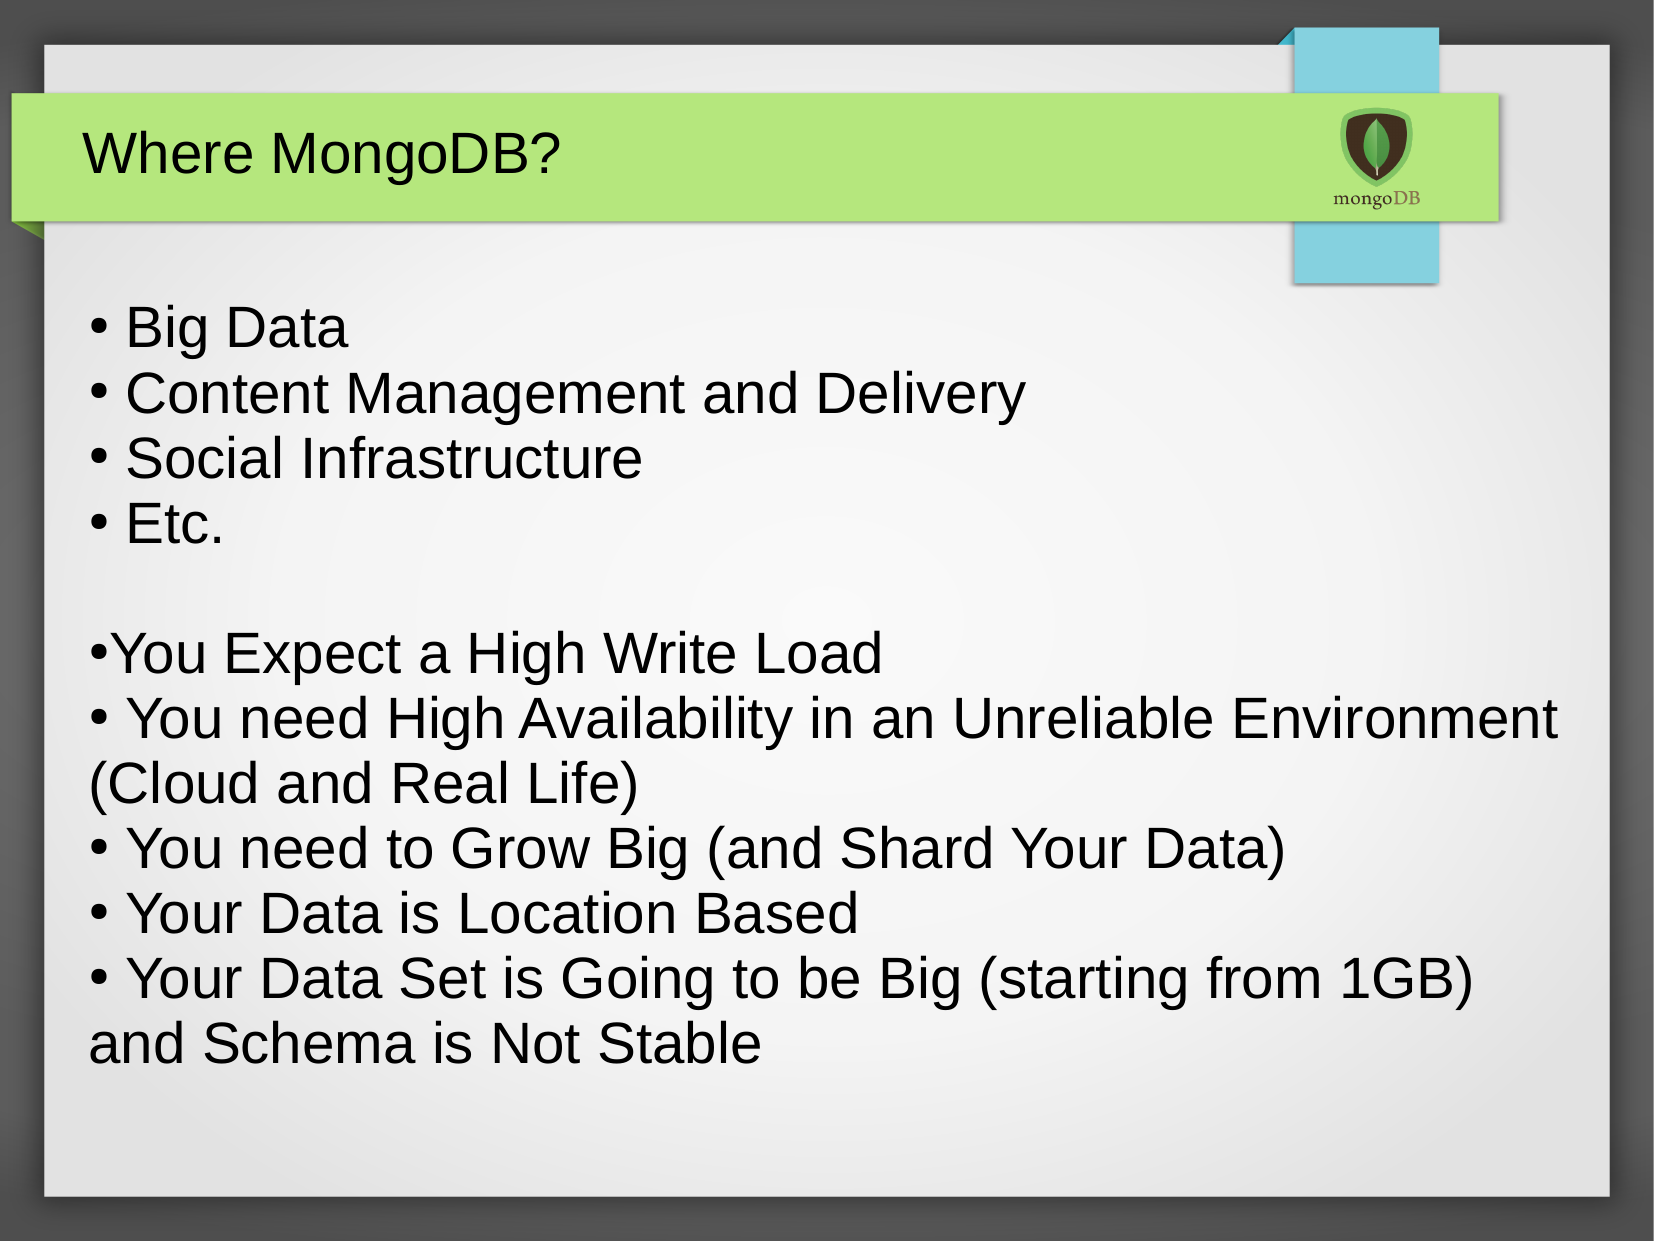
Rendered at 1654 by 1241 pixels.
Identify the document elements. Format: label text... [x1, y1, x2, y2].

picture [0, 0, 1654, 1241]
title Where MongoDB? [82, 94, 1264, 213]
subtitle Big Data Content Management and Delivery Social Infrastructure Etc. You Expect a High Write Load You need High Availability in an Unreliable Environment (Cloud and Real Life) You need to Grow Big (and Shard Your Data) Your Data is Location Based Your Data Set is Going to be Big (starting from 1GB) and Schema is Not Stable [88, 295, 1577, 1076]
